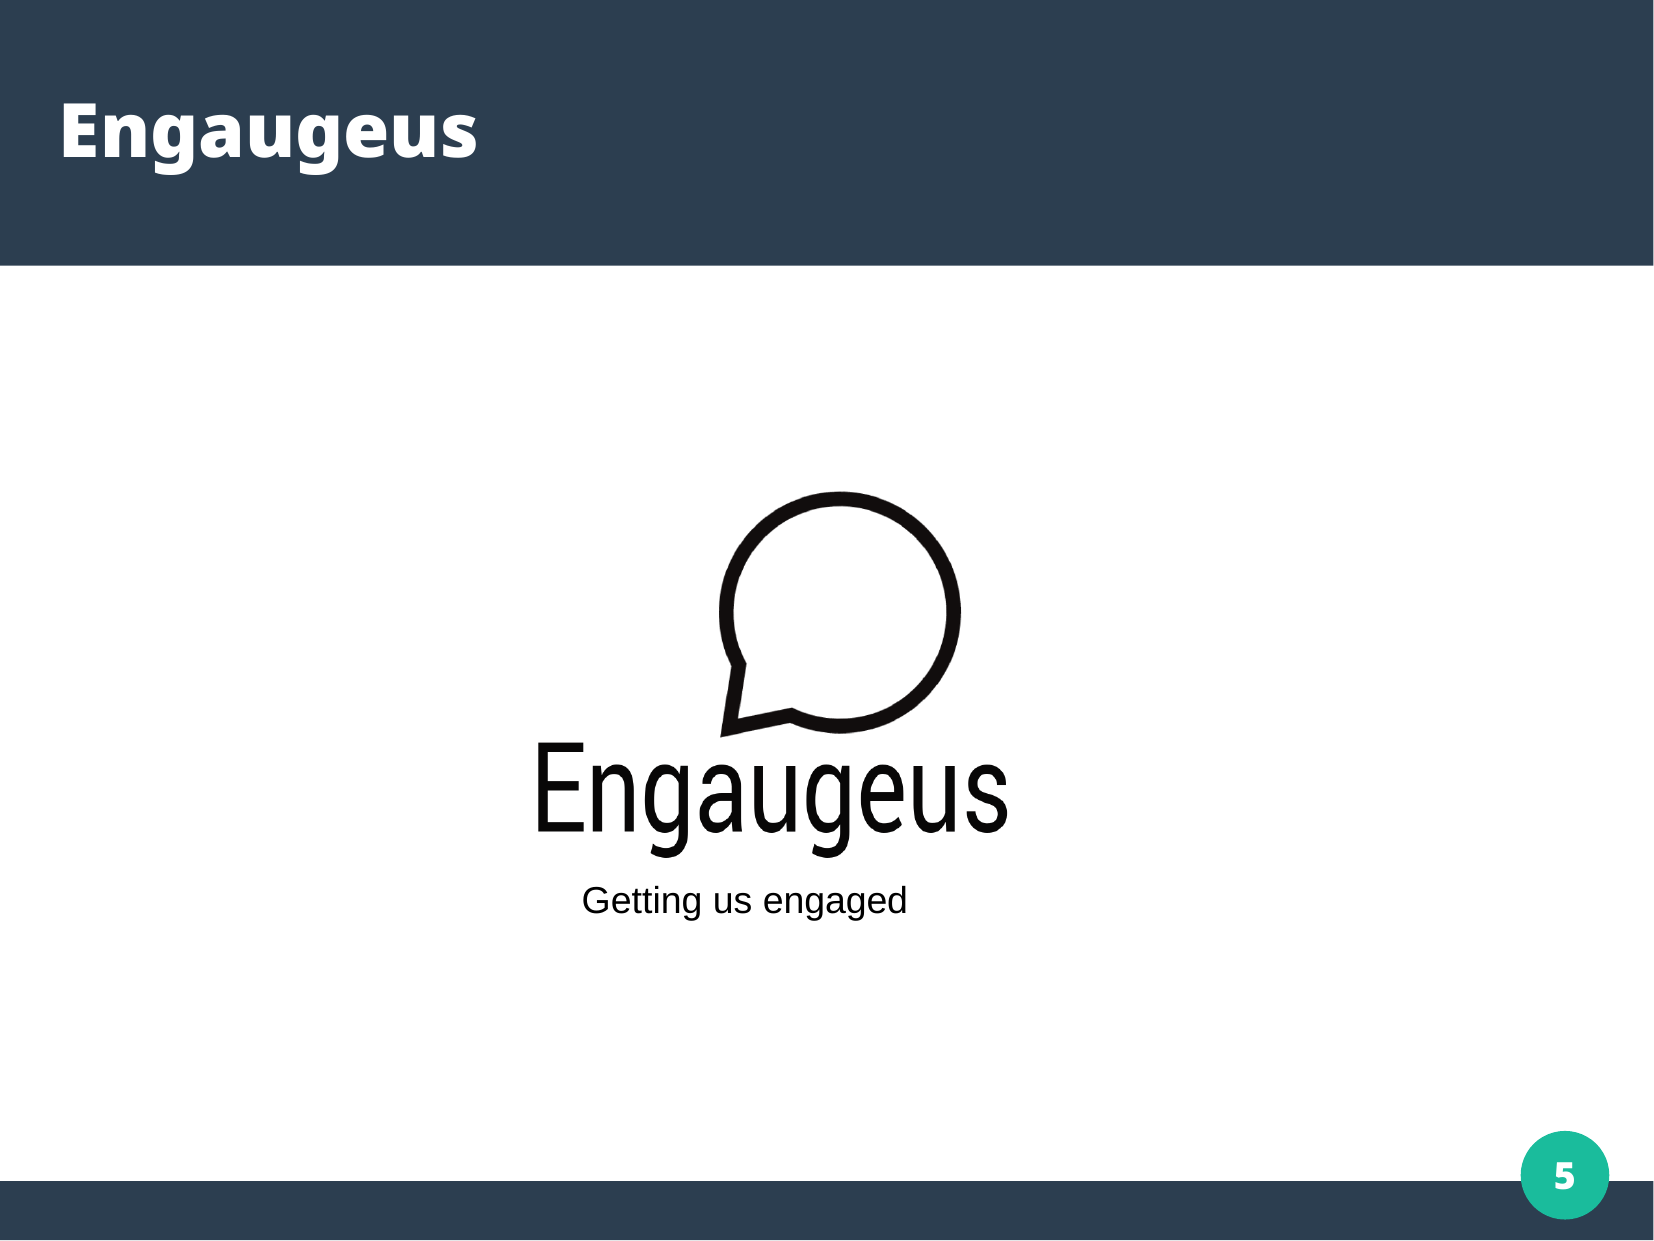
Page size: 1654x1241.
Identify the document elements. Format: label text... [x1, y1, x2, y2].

picture [529, 484, 1016, 872]
title Engaugeus [59, 49, 1595, 207]
text_box Getting us engaged [566, 871, 1111, 931]
